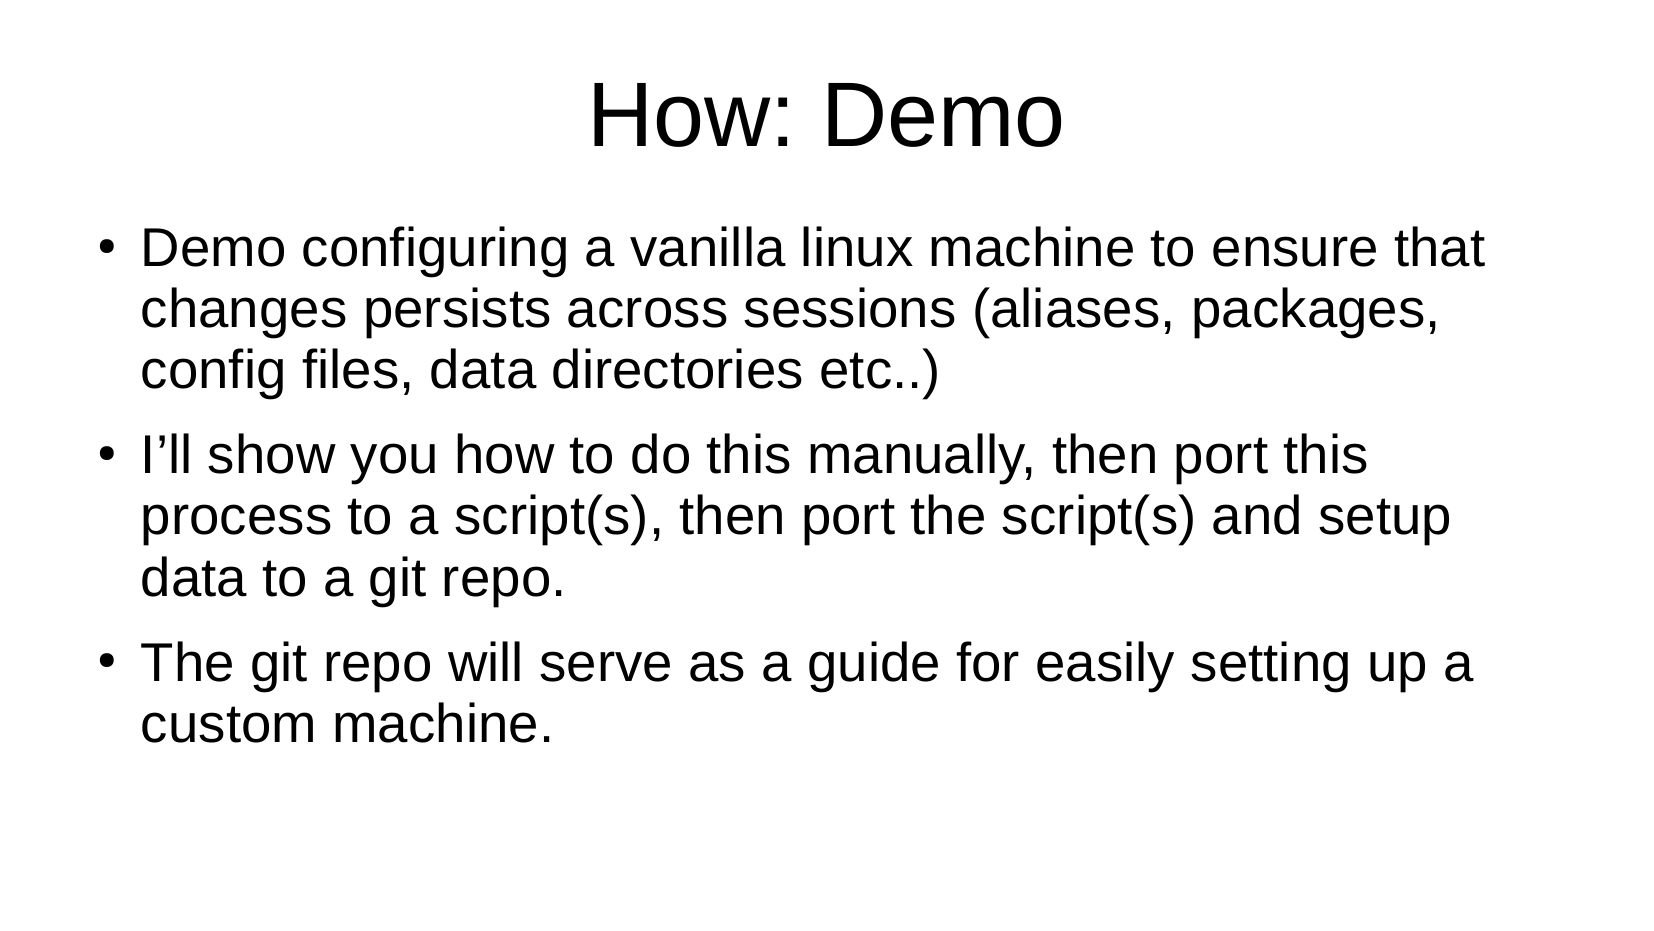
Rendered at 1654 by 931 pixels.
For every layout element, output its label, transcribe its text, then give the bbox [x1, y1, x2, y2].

title How: Demo [82, 37, 1571, 193]
list Demo configuring a vanilla linux machine to ensure that changes persists across sessions (aliases, packages, config files, data directories etc..) I’ll show you how to do this manually, then port this process to a script(s), then port the script(s) and setup data to a git repo. The git repo will serve as a guide for easily setting up a custom machine. [82, 217, 1562, 757]
